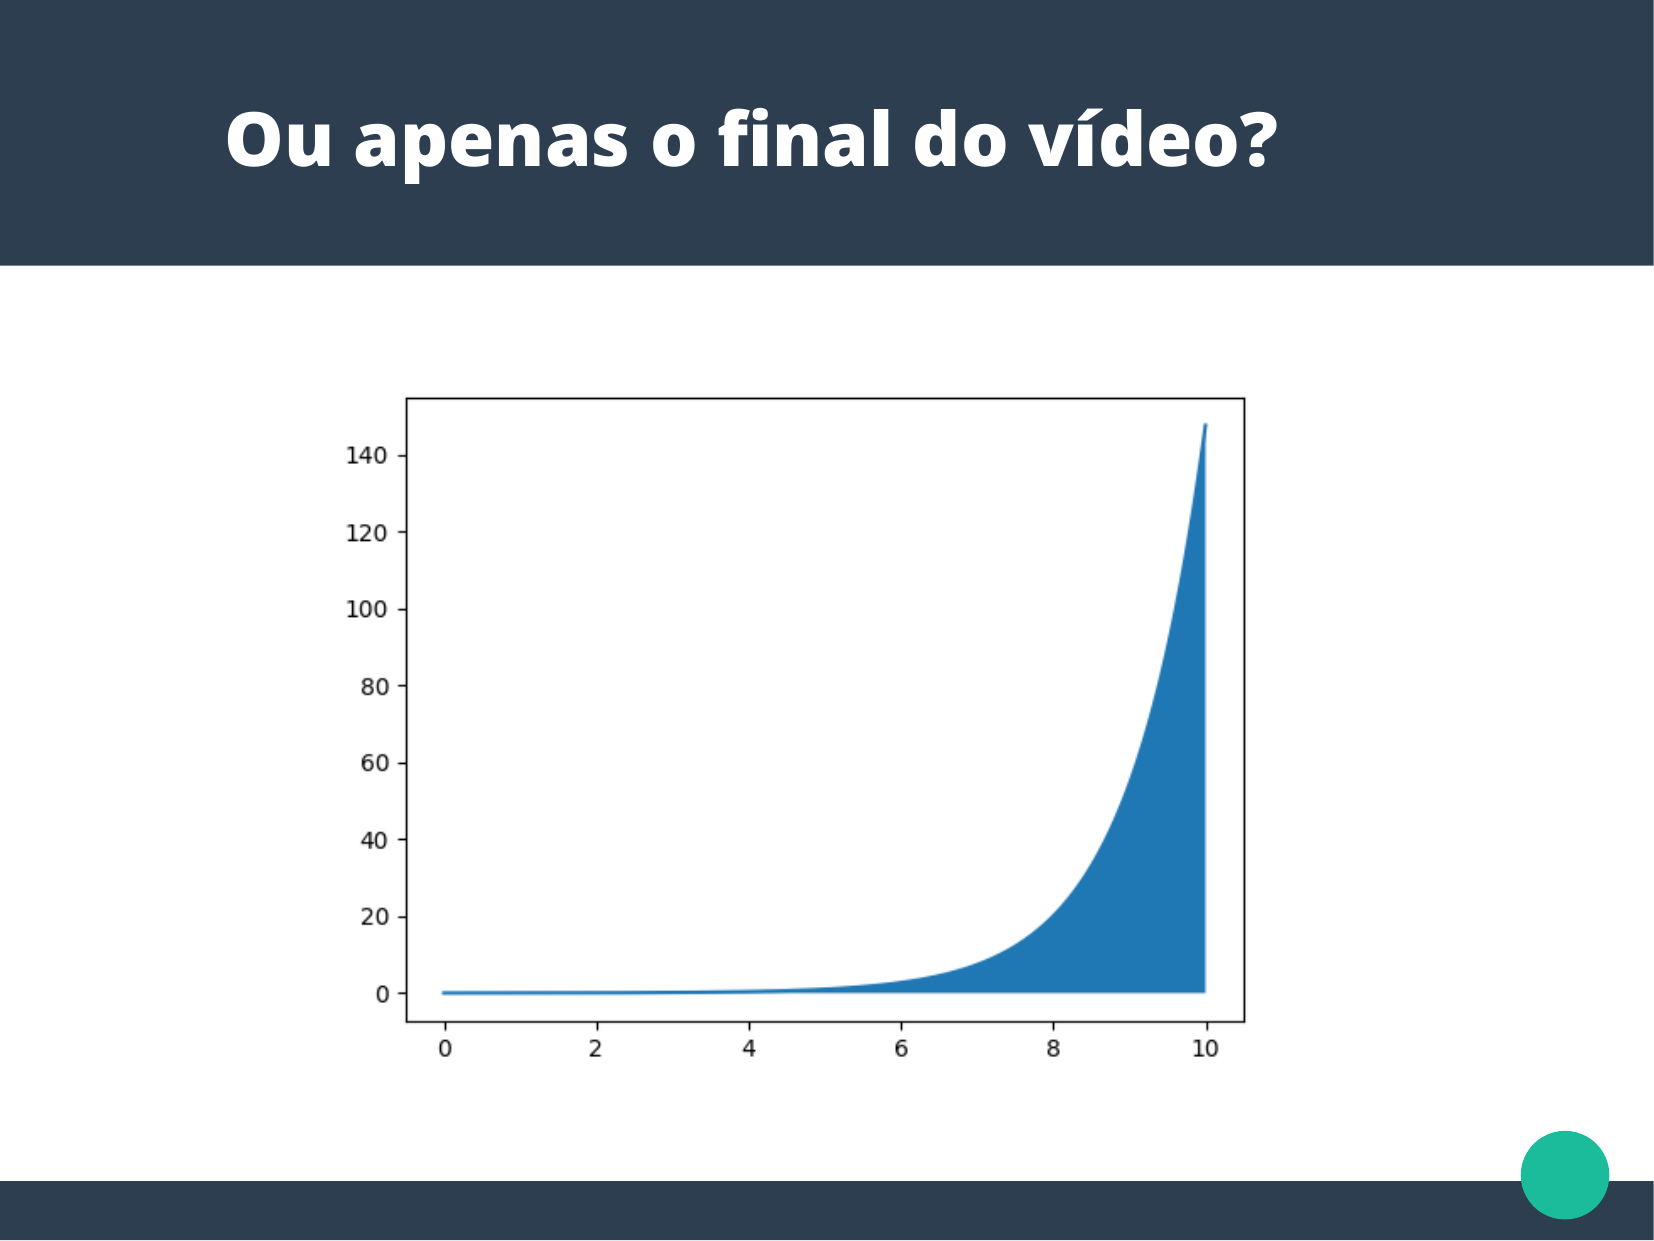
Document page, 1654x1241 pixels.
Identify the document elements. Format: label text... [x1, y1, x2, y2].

picture [271, 300, 1352, 1111]
title Ou apenas o final do vídeo? [224, 59, 1430, 217]
